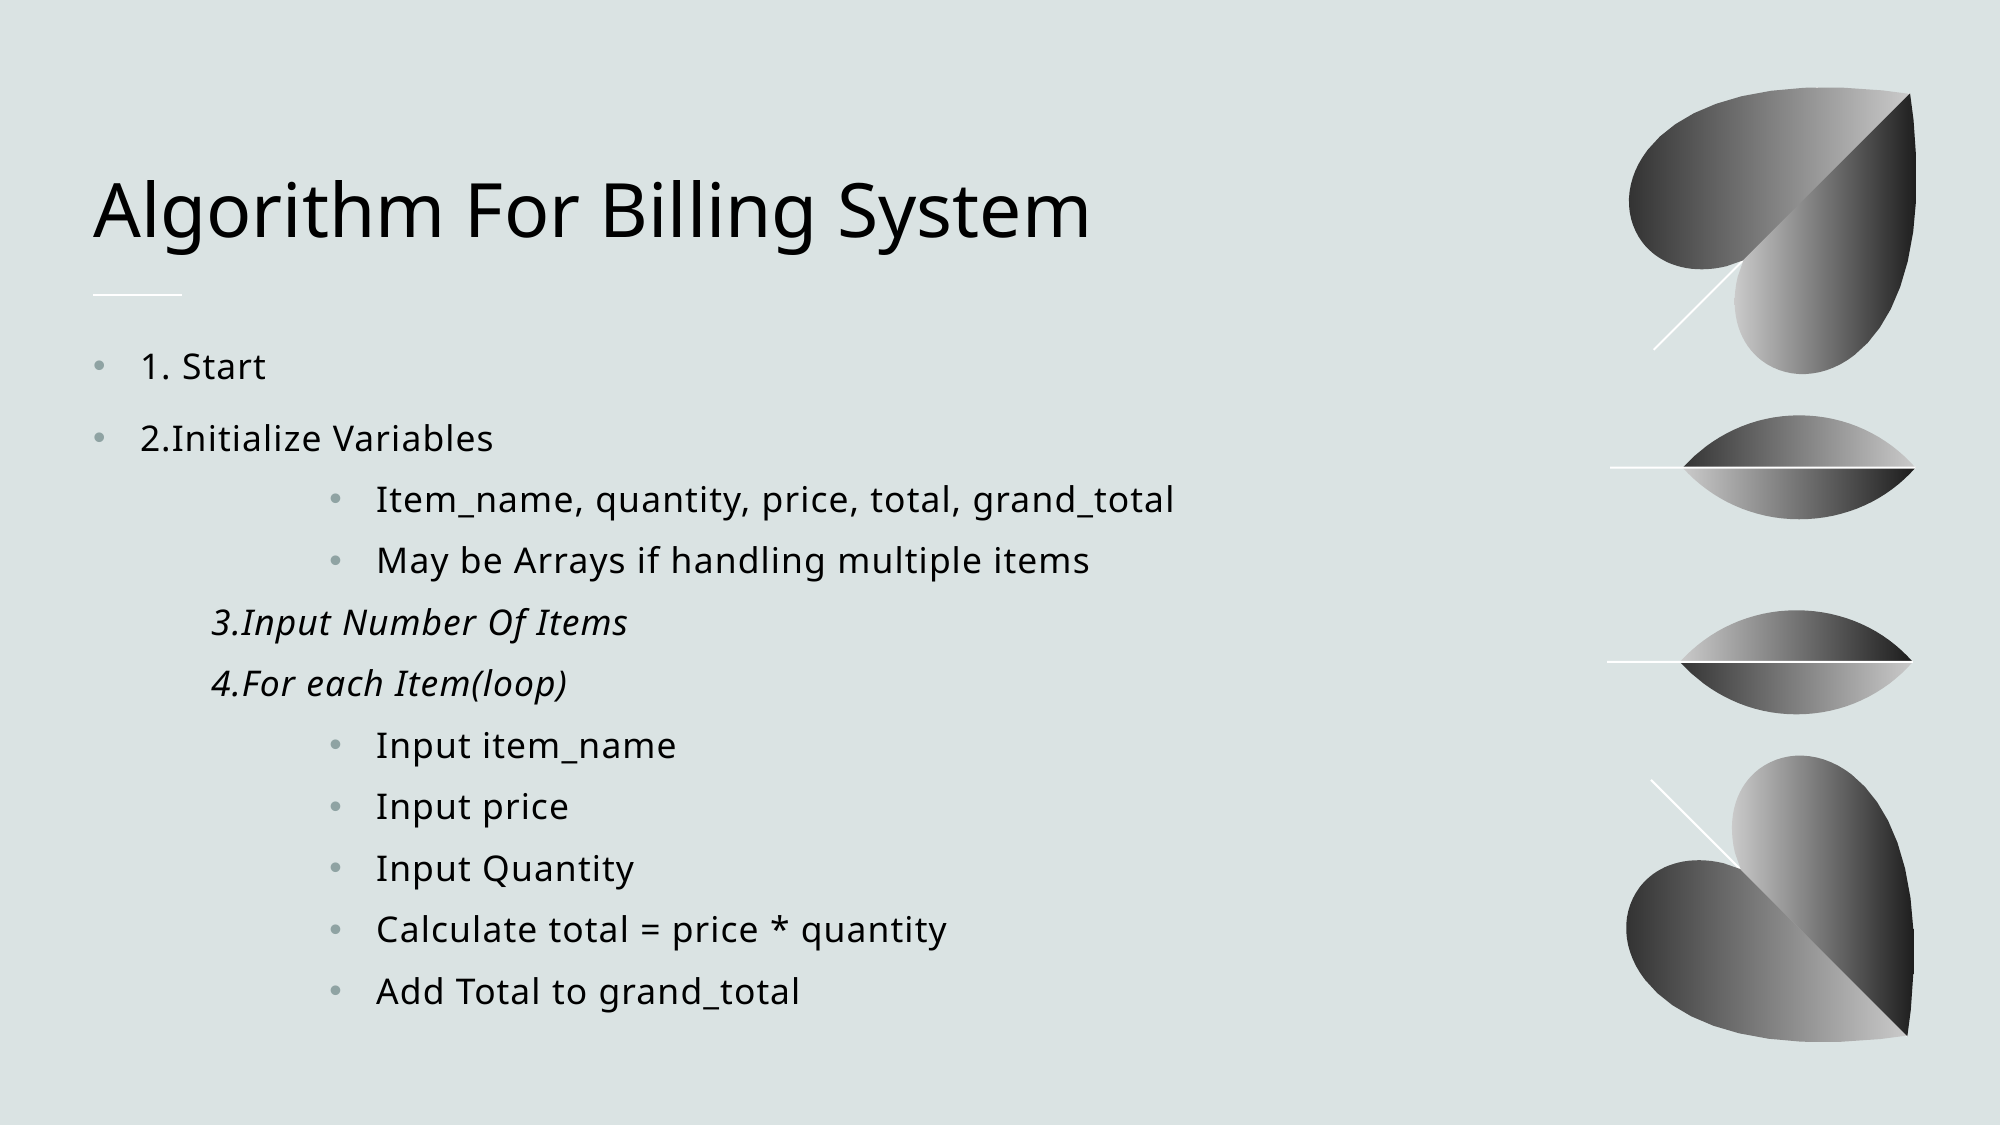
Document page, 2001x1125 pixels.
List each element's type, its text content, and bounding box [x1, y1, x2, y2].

title Algorithm For Billing System [93, 65, 1512, 261]
list 1. Start 2.Initialize Variables Item_name, quantity, price, total, grand_total May be Arrays if handling multiple items 3.Input Number Of Items 4.For each Item(loop) Input item_name Input price Input Quantity Calculate total = price * quantity Add Total to grand_total [93, 327, 1513, 1022]
